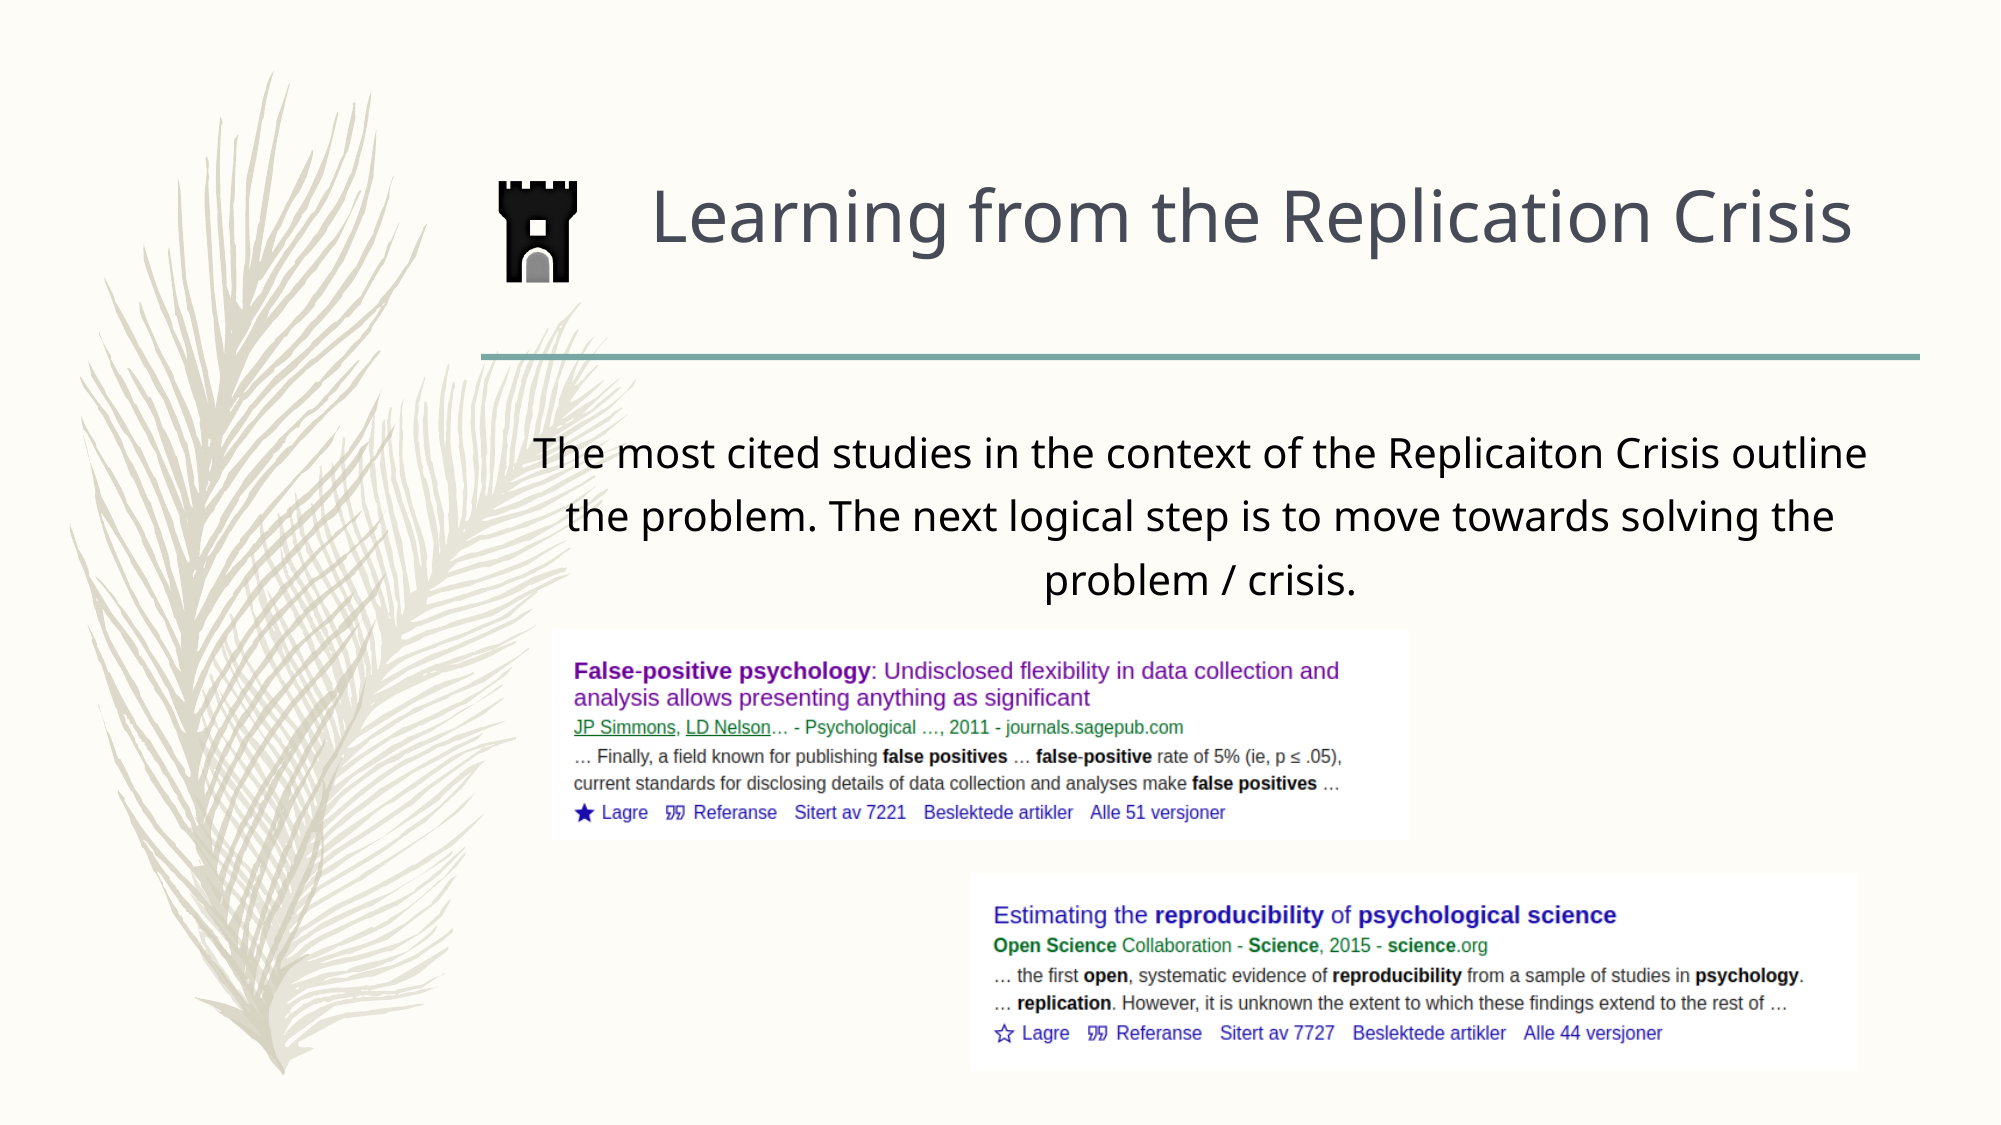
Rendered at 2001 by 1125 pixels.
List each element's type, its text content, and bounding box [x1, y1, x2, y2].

picture [482, 171, 595, 285]
picture [971, 873, 1857, 1071]
title Learning from the Replication Crisis [635, 157, 1920, 349]
list The most cited studies in the context of the Replicaiton Crisis outline the problem. The next logical step is to move towards solving the problem / crisis. [481, 349, 1920, 1065]
picture [552, 630, 1409, 840]
